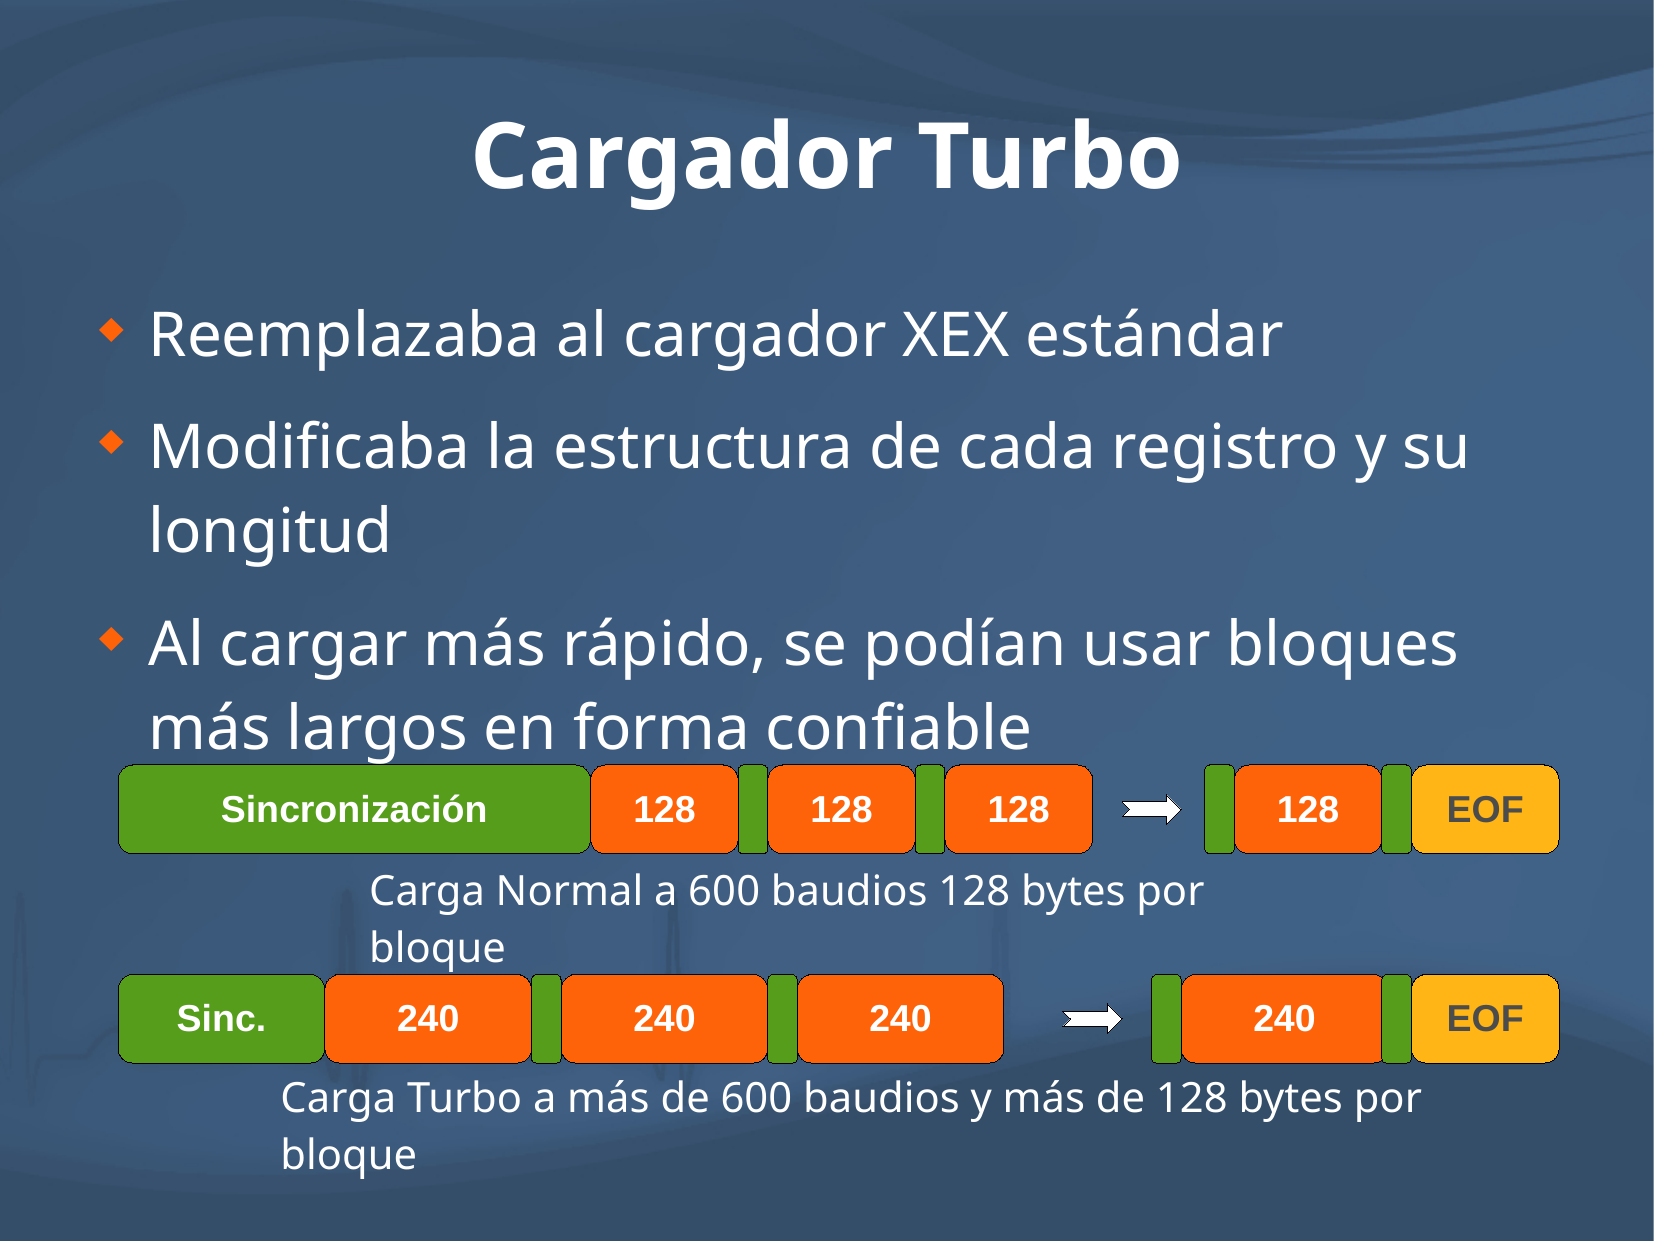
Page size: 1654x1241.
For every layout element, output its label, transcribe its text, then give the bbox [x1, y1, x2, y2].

text_box 240 [1181, 974, 1382, 1060]
text_box 240 [324, 974, 531, 1060]
text_box [531, 974, 562, 1060]
text_box [915, 764, 945, 853]
text_box [1062, 1003, 1123, 1034]
text_box 128 [590, 764, 738, 853]
text_box [1151, 974, 1182, 1060]
text_box [767, 974, 798, 1060]
text_box [1381, 764, 1412, 854]
text_box 128 [767, 764, 915, 853]
list Reemplazaba al cargador XEX estándar Modificaba la estructura de cada registro y su longitud Al cargar más rápido, se podían usar bloques más largos en forma confiable [82, 290, 1571, 768]
text_box Sincronización [118, 764, 591, 854]
text_box Sinc. [118, 974, 325, 1064]
text_box [738, 764, 768, 853]
text_box EOF [1411, 764, 1560, 854]
text_box Carga Turbo a más de 600 baudios y más de 128 bytes por bloque [265, 1060, 1565, 1123]
picture [0, 0, 1654, 1241]
text_box EOF [1411, 974, 1560, 1060]
text_box 128 [944, 764, 1093, 853]
text_box [1381, 974, 1412, 1060]
text_box [1122, 794, 1182, 825]
text_box [1204, 764, 1235, 853]
text_box 128 [1234, 764, 1381, 854]
title Cargador Turbo [82, 56, 1571, 250]
text_box 240 [561, 974, 767, 1060]
text_box 240 [797, 974, 1004, 1060]
text_box Carga Normal a 600 baudios 128 bytes por bloque [354, 853, 1359, 916]
